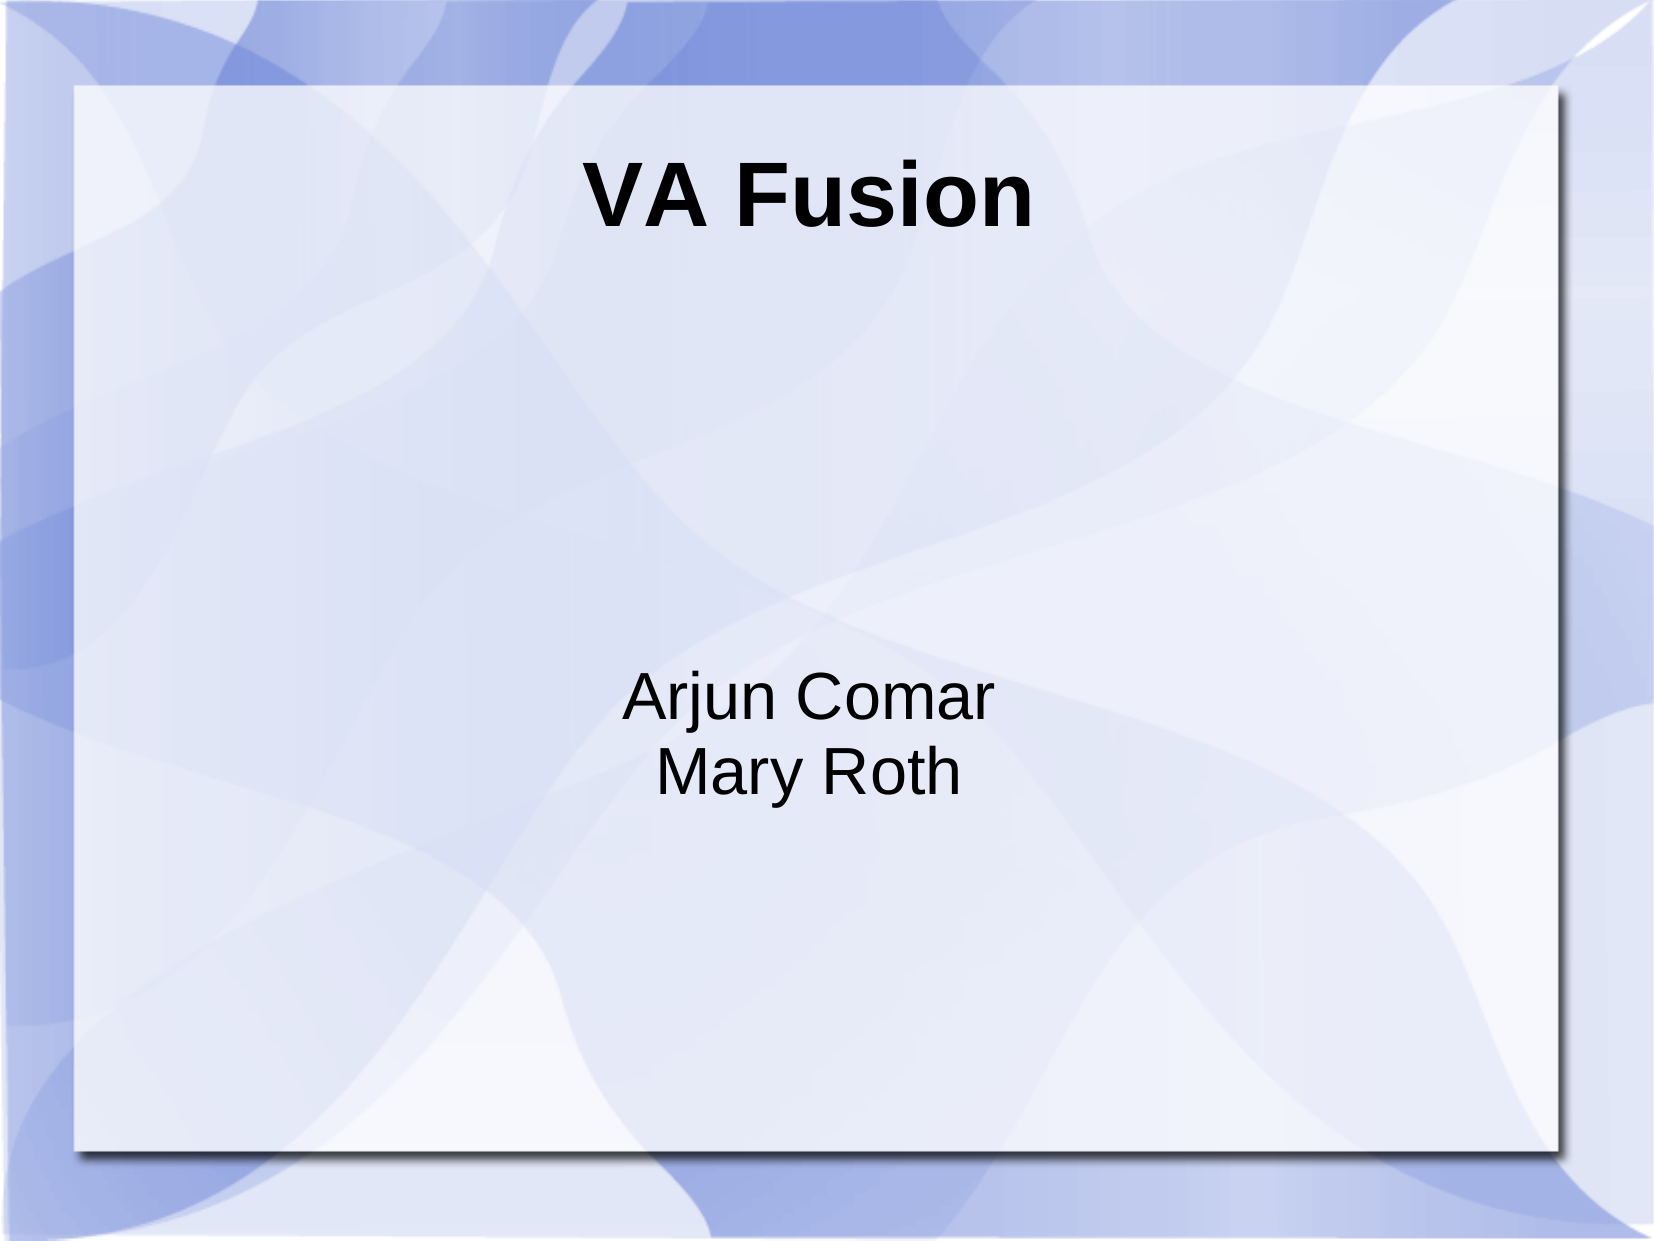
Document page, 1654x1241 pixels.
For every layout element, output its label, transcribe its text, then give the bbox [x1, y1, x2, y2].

picture [0, 0, 1654, 1241]
title VA Fusion [82, 90, 1536, 298]
subtitle Arjun Comar Mary Roth [129, 332, 1489, 1136]
